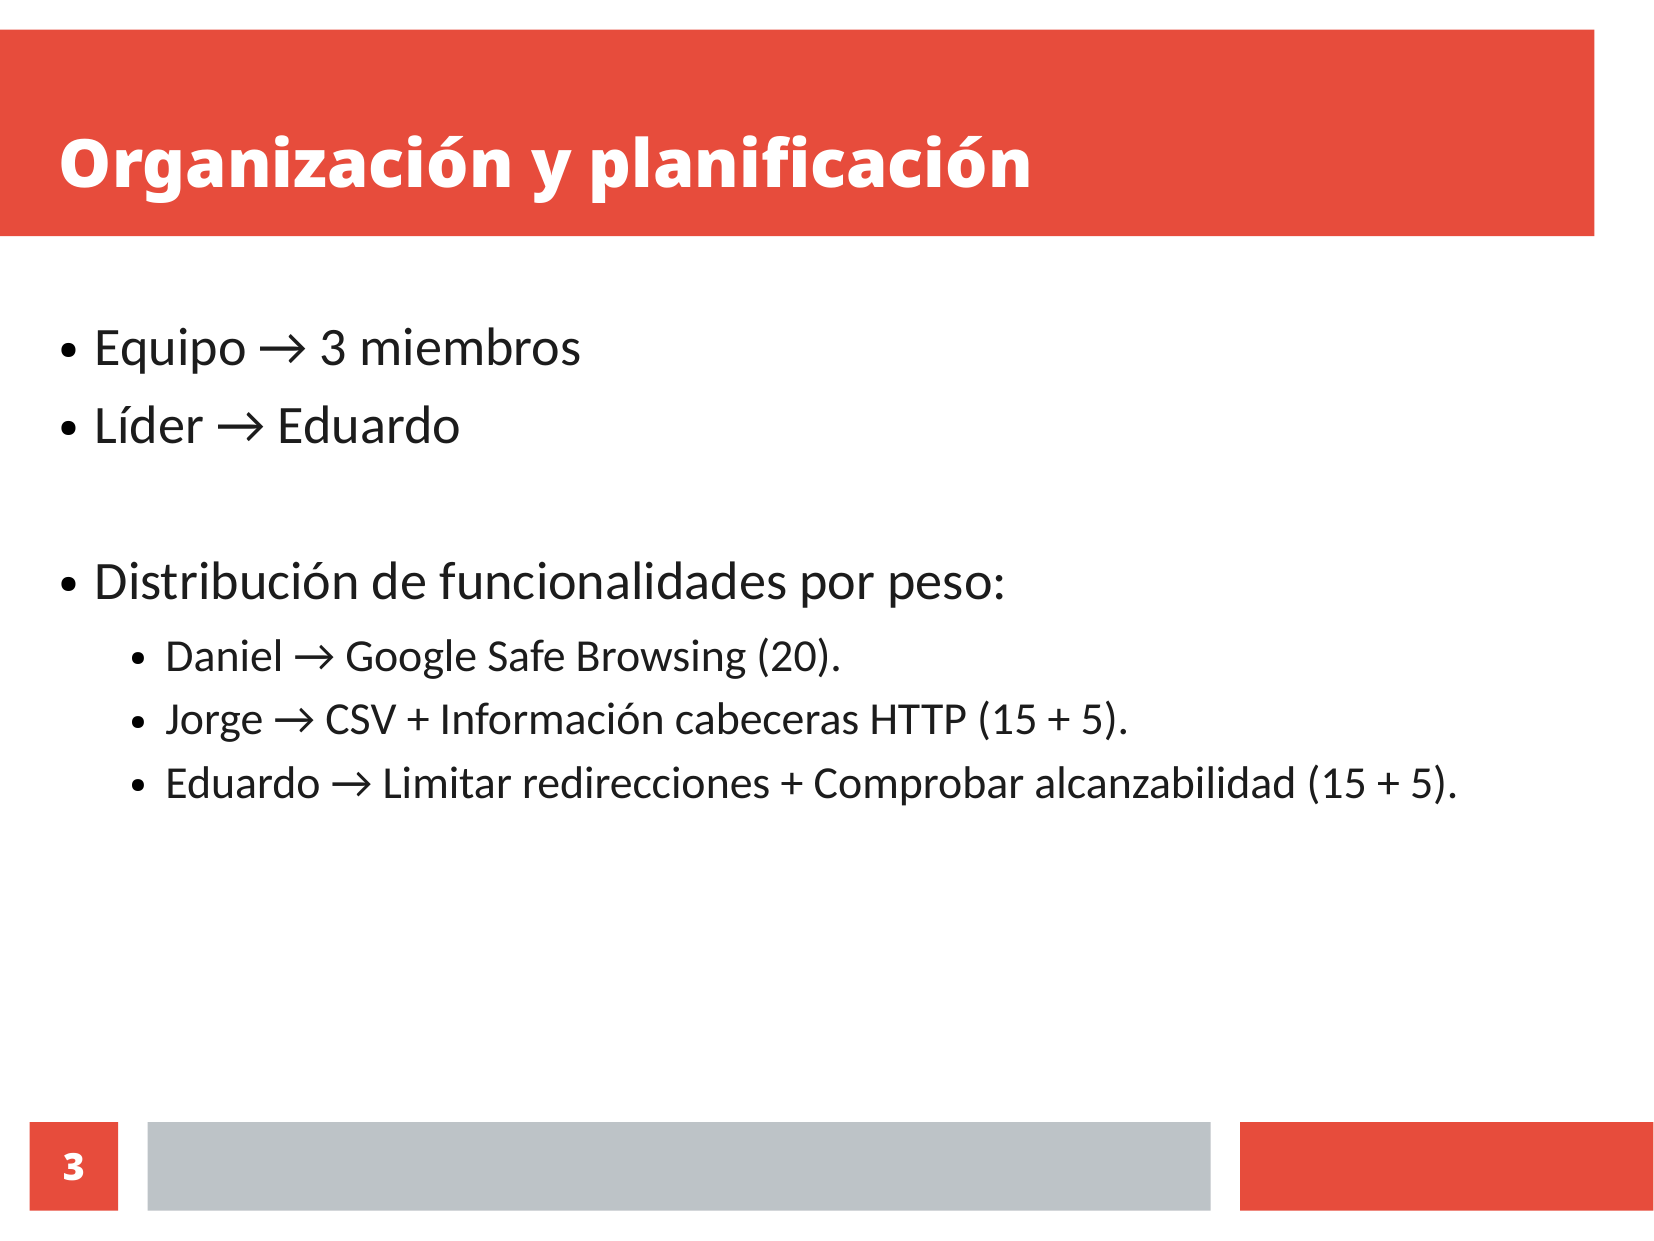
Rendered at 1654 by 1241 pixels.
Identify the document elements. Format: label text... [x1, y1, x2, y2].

title Organización y planificación [59, 59, 1595, 207]
list Equipo → 3 miembros Líder → Eduardo Distribución de funcionalidades por peso: Daniel → Google Safe Browsing (20). Jorge → CSV + Información cabeceras HTTP (15 + 5). Eduardo → Limitar redirecciones + Comprobar alcanzabilidad (15 + 5). [59, 324, 1565, 1093]
